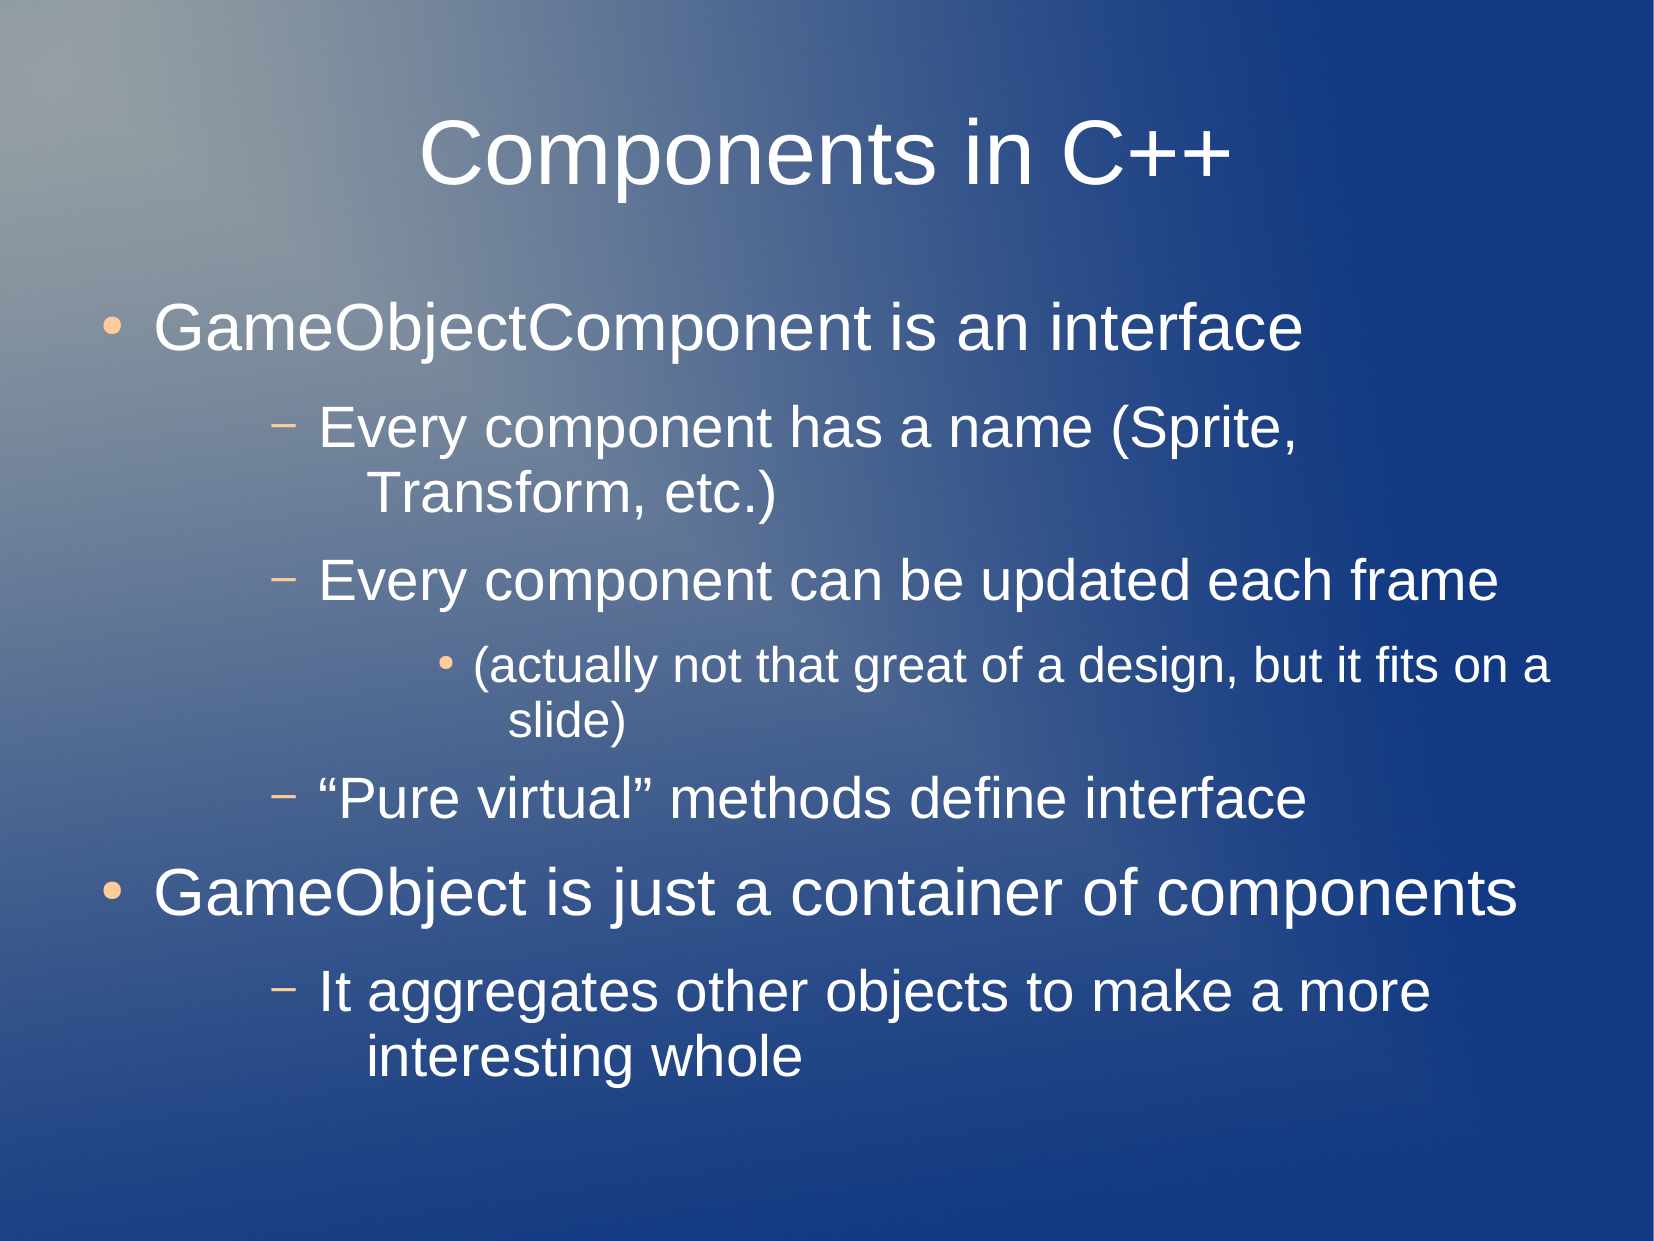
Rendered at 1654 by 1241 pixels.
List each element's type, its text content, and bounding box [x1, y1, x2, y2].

picture [0, 0, 1654, 1241]
title Components in C++ [82, 49, 1571, 257]
list GameObjectComponent is an interface Every component has a name (Sprite, Transform, etc.) Every component can be updated each frame (actually not that great of a design, but it fits on a slide) “Pure virtual” methods define interface GameObject is just a container of components It aggregates other objects to make a more interesting whole [82, 290, 1571, 1109]
